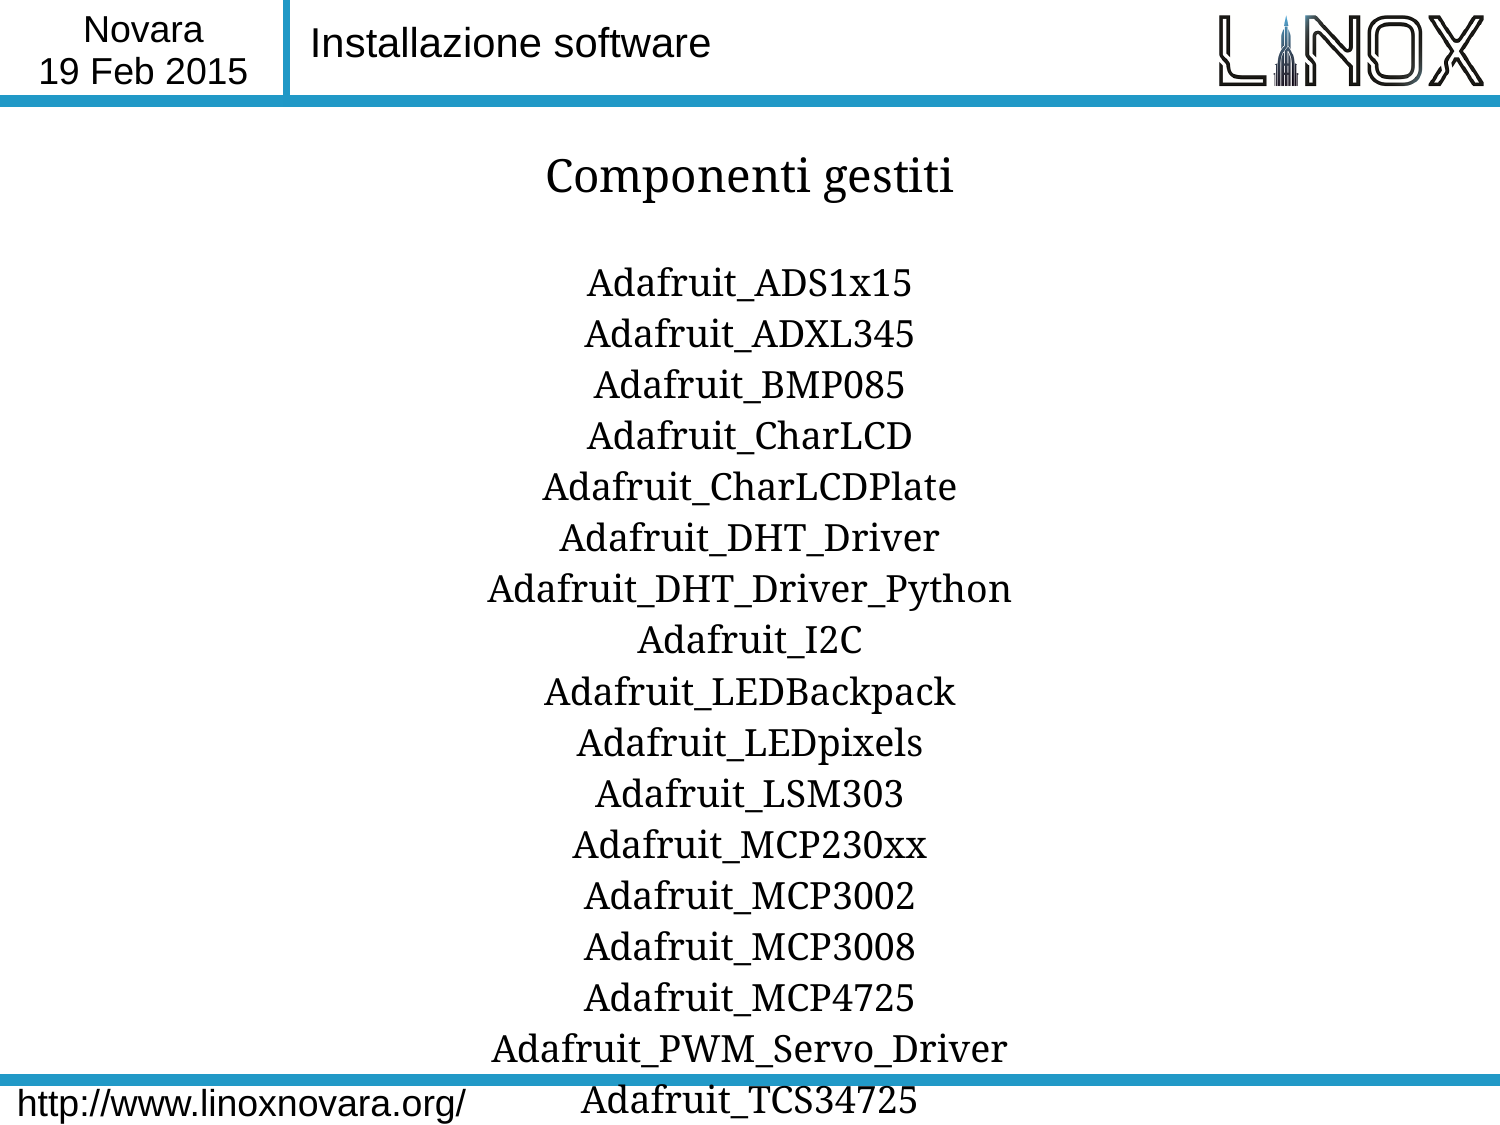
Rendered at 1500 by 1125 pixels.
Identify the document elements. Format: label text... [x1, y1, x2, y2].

list Installazione software [295, 11, 1321, 87]
picture [0, 0, 1500, 107]
text_box Componenti gestiti Adafruit_ADS1x15 Adafruit_ADXL345 Adafruit_BMP085 Adafruit_CharLCD Adafruit_CharLCDPlate Adafruit_DHT_Driver Adafruit_DHT_Driver_Python Adafruit_I2C Adafruit_LEDBackpack Adafruit_LEDpixels Adafruit_LSM303 Adafruit_MCP230xx Adafruit_MCP3002 Adafruit_MCP3008 Adafruit_MCP4725 Adafruit_PWM_Servo_Driver Adafruit_TCS34725 Adafruit_VCNL4000 [23, 135, 1477, 1020]
picture [0, 1074, 1500, 1086]
